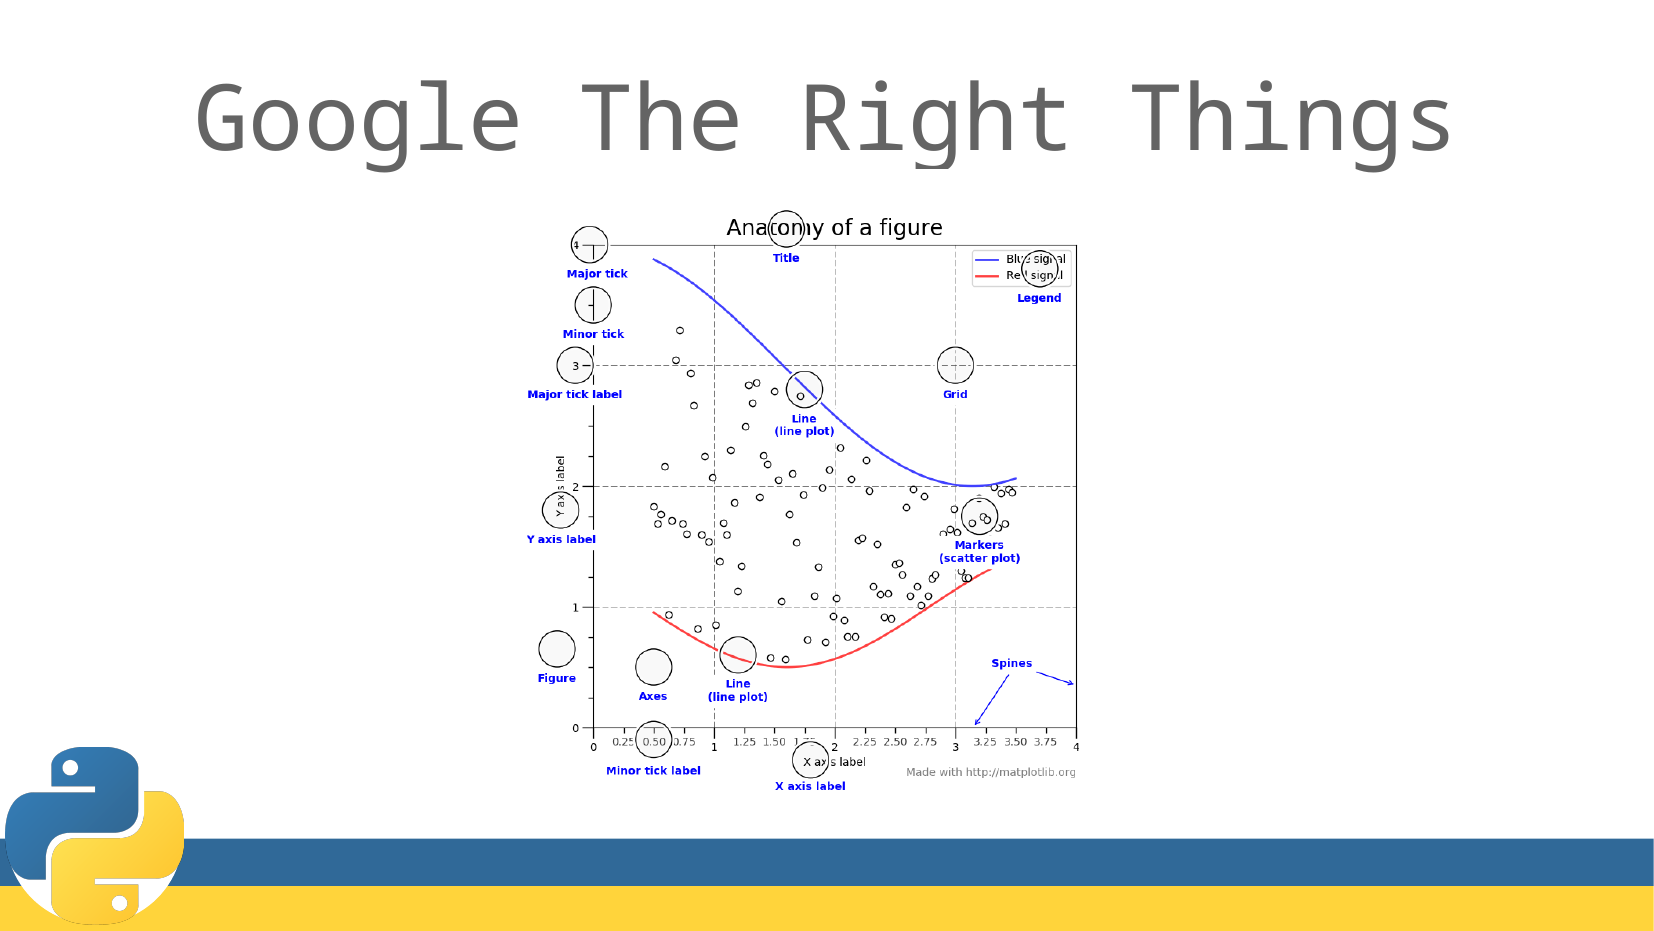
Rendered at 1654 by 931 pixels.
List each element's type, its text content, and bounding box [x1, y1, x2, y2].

picture [513, 169, 1140, 796]
title Google The Right Things [82, 37, 1571, 193]
picture [5, 747, 184, 925]
